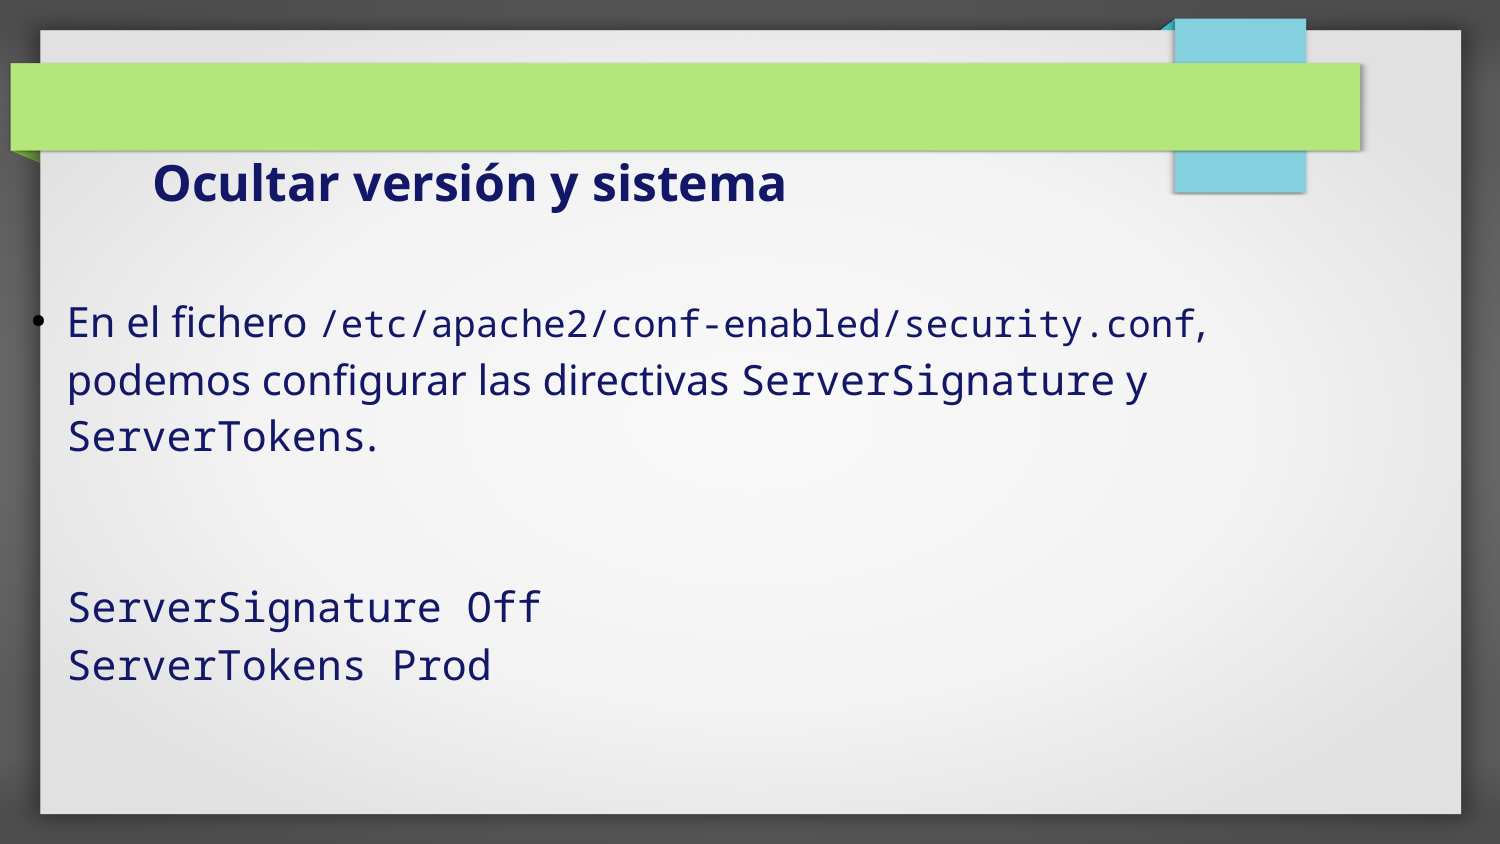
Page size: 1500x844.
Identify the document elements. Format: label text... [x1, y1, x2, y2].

title Ocultar versión y sistema [137, 146, 1011, 227]
text_box En el fichero /etc/apache2/conf-enabled/security.conf, podemos configurar las directivas ServerSignature y ServerTokens. ServerSignature Off ServerTokens Prod [31, 236, 1335, 844]
picture [0, 0, 1500, 844]
